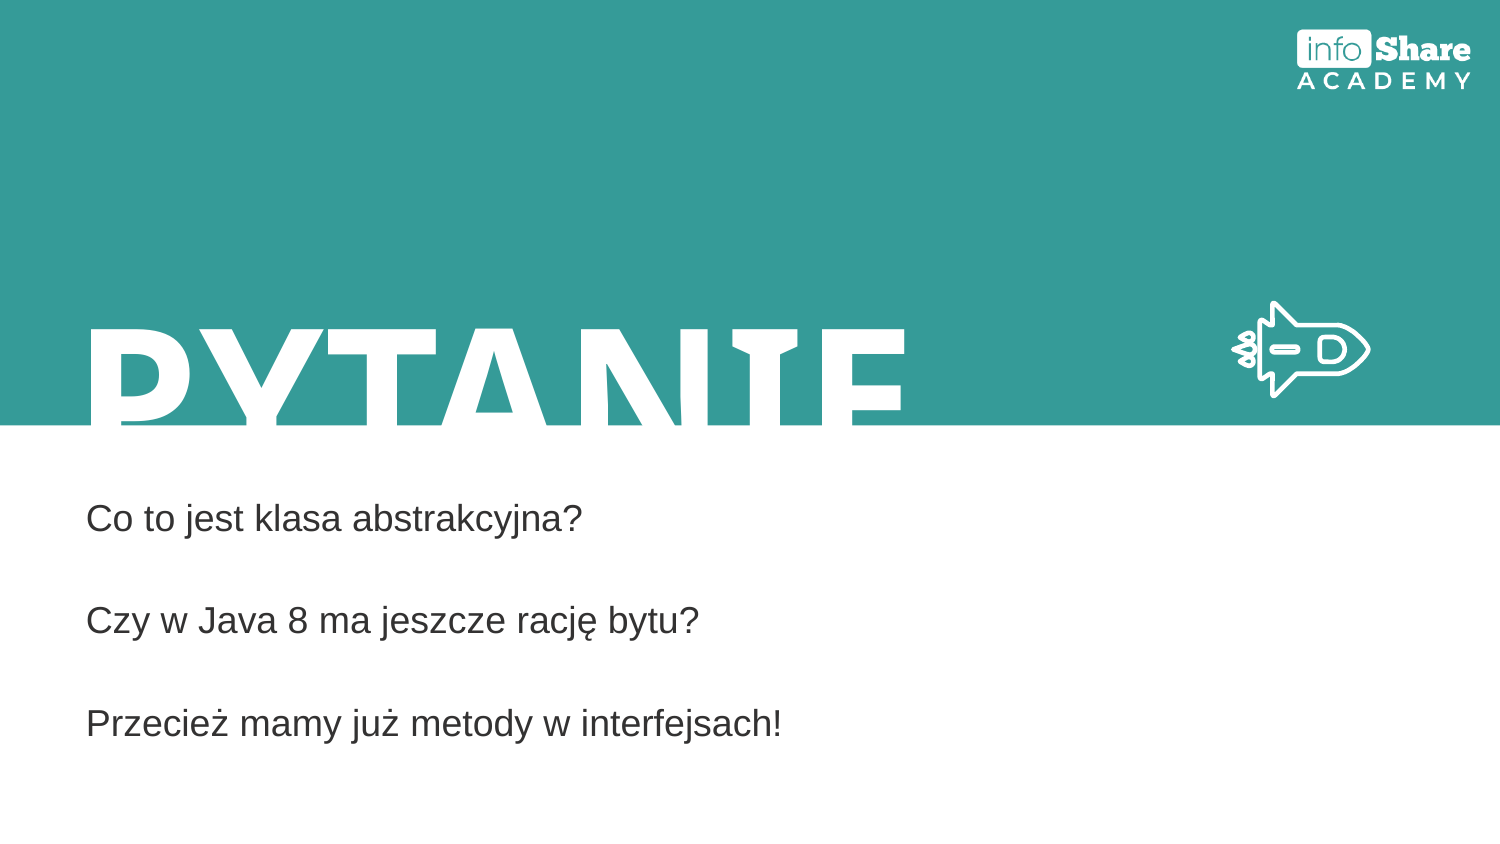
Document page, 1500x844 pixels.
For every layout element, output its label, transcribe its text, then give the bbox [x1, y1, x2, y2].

picture [1267, 0, 1500, 119]
title PYTANIE [59, 224, 1500, 415]
subtitle Co to jest klasa abstrakcyjna? Czy w Java 8 ma jeszcze rację bytu? Przecież mamy już metody w interfejsach! [70, 472, 804, 646]
